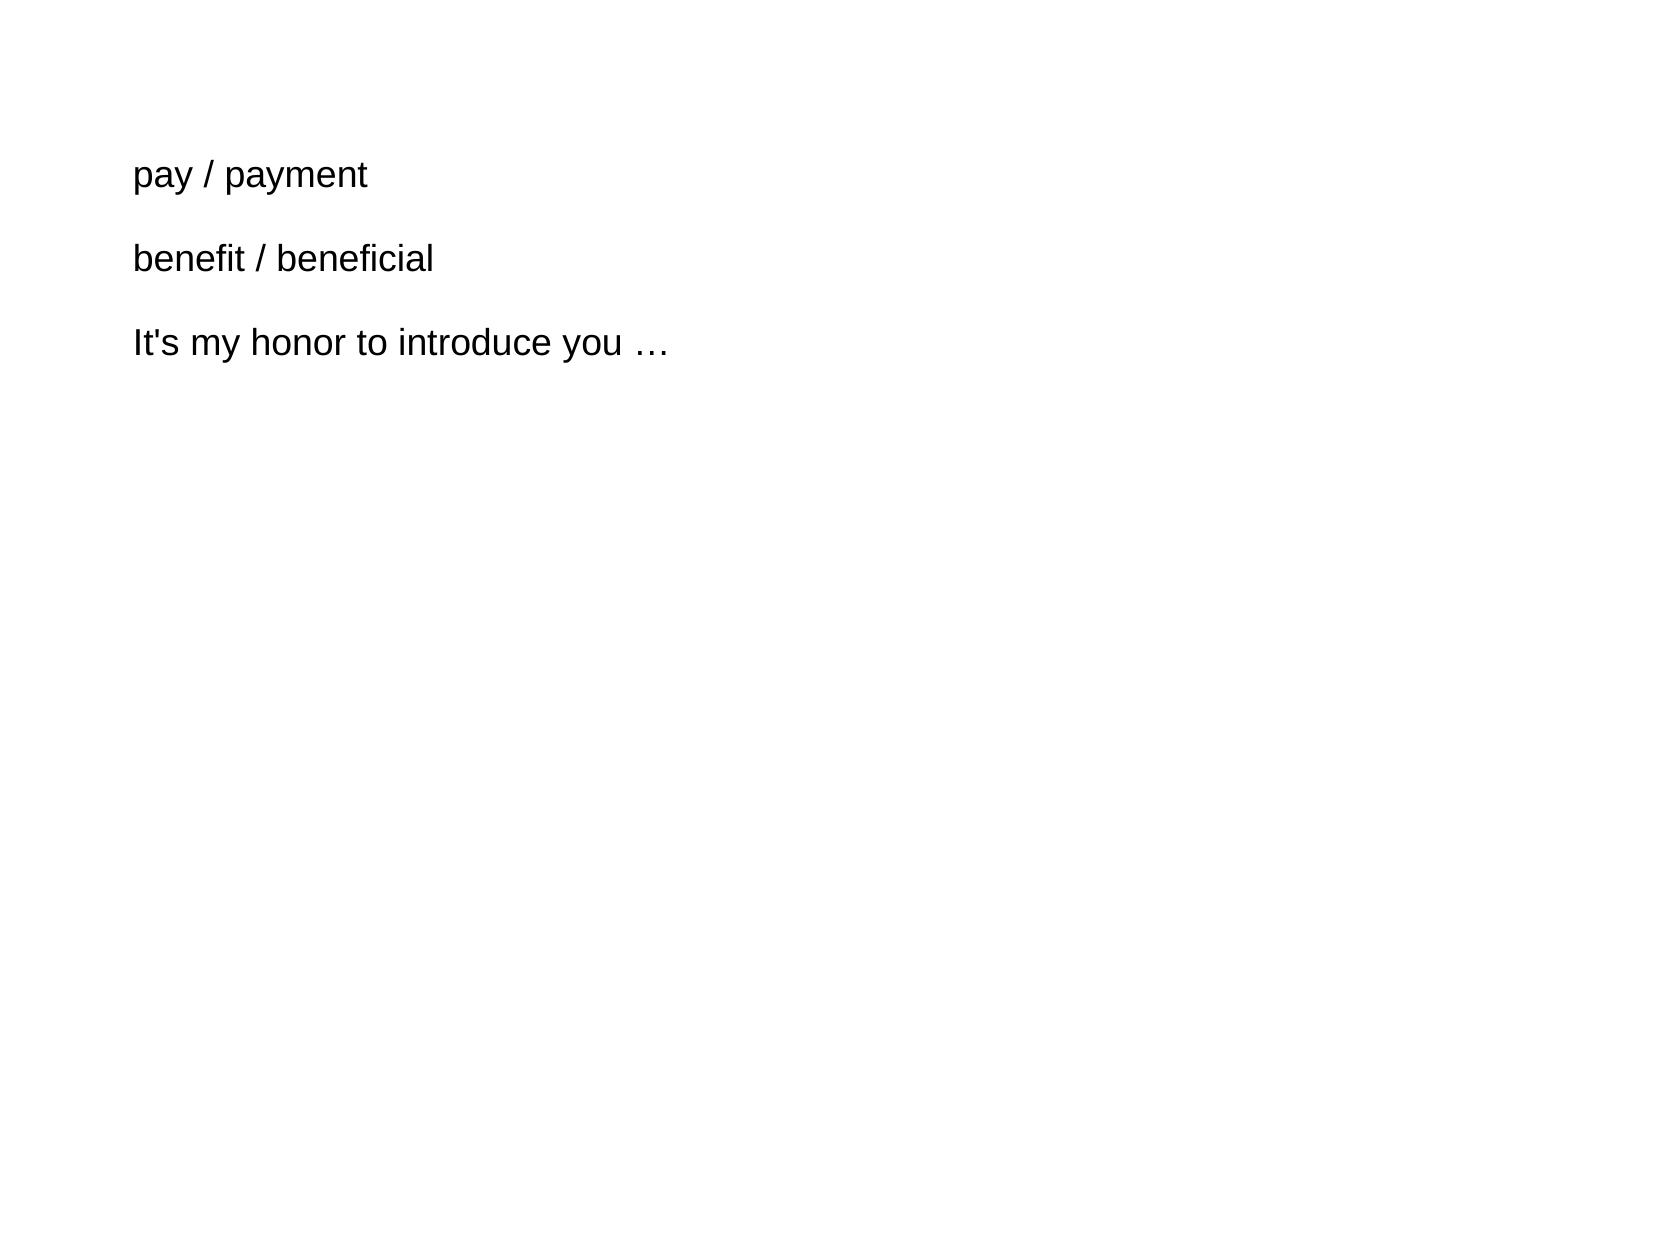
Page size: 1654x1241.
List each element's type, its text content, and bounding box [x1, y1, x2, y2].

text_box pay / payment benefit / beneficial It's my honor to introduce you … [118, 145, 1536, 1123]
